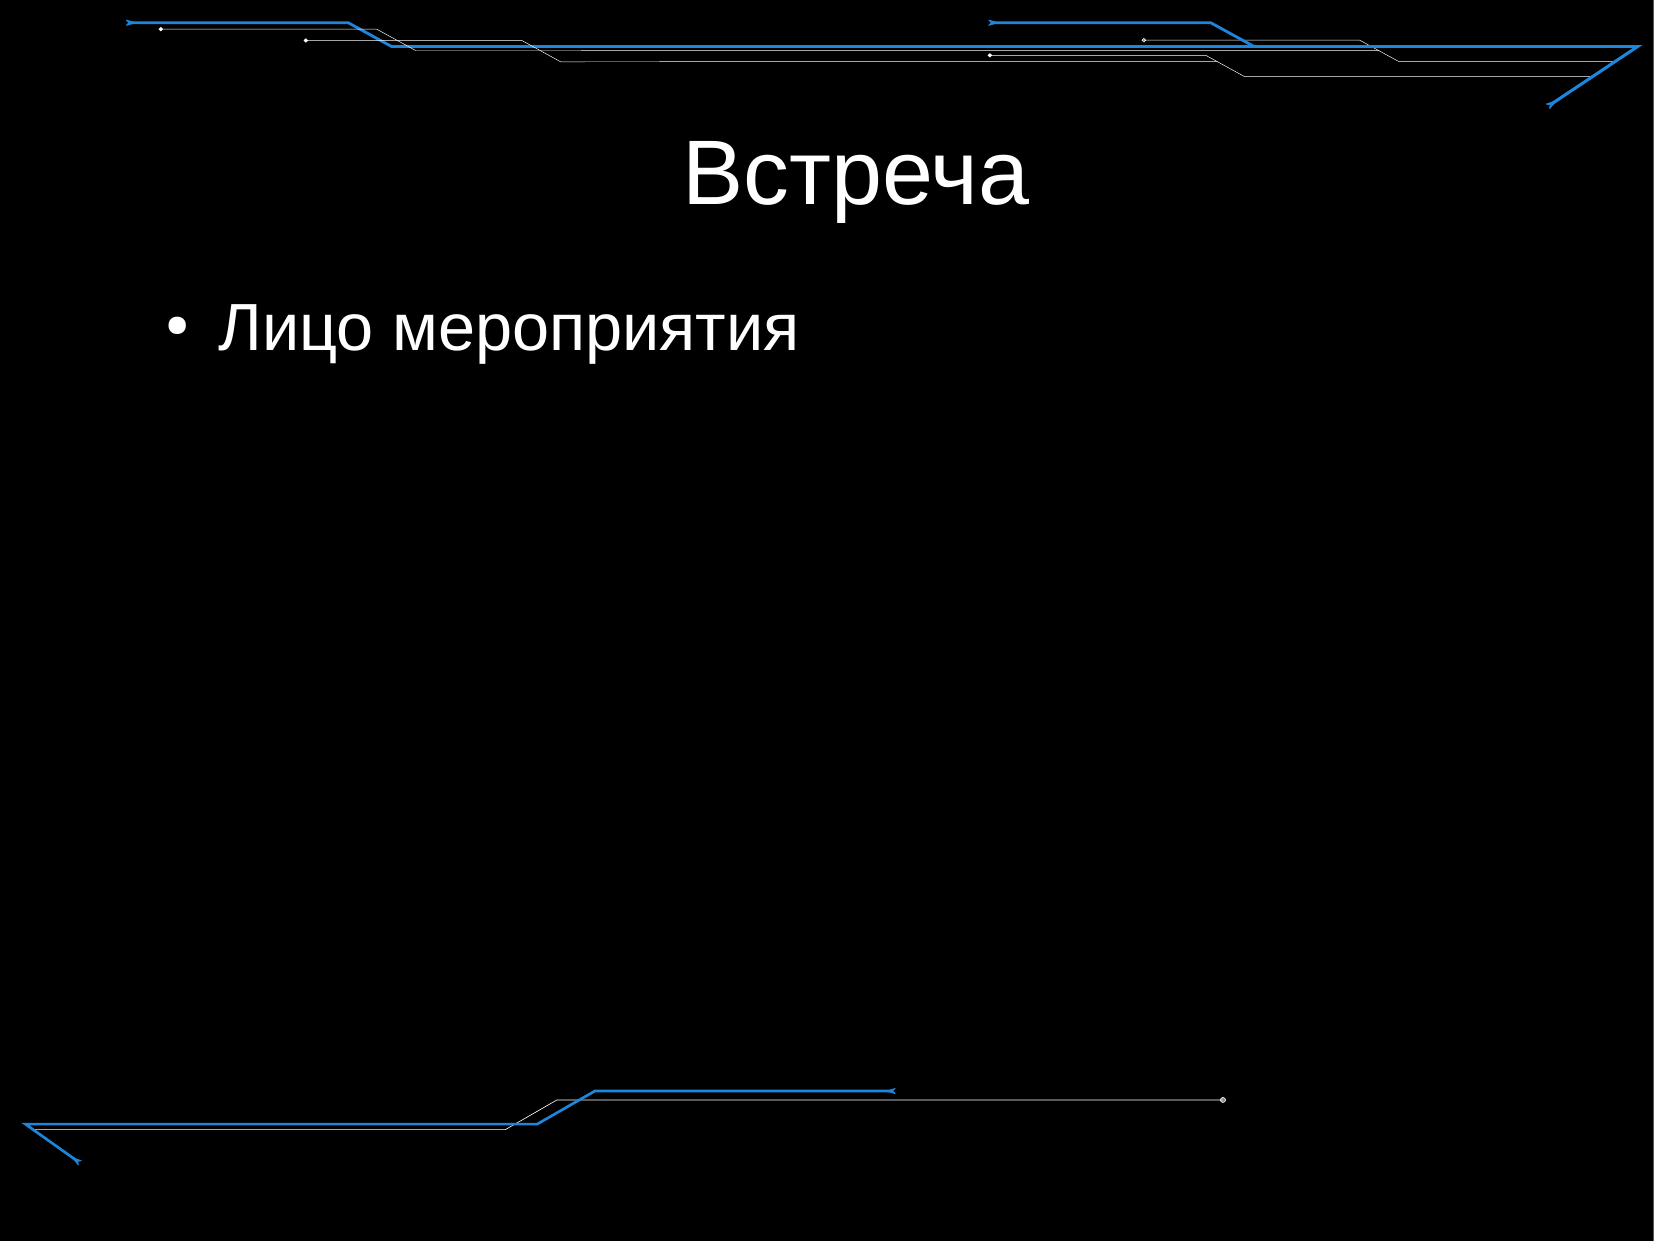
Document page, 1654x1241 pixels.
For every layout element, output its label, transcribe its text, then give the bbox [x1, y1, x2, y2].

list Лицо мероприятия [147, 289, 1565, 1010]
title Встреча [147, 84, 1565, 262]
